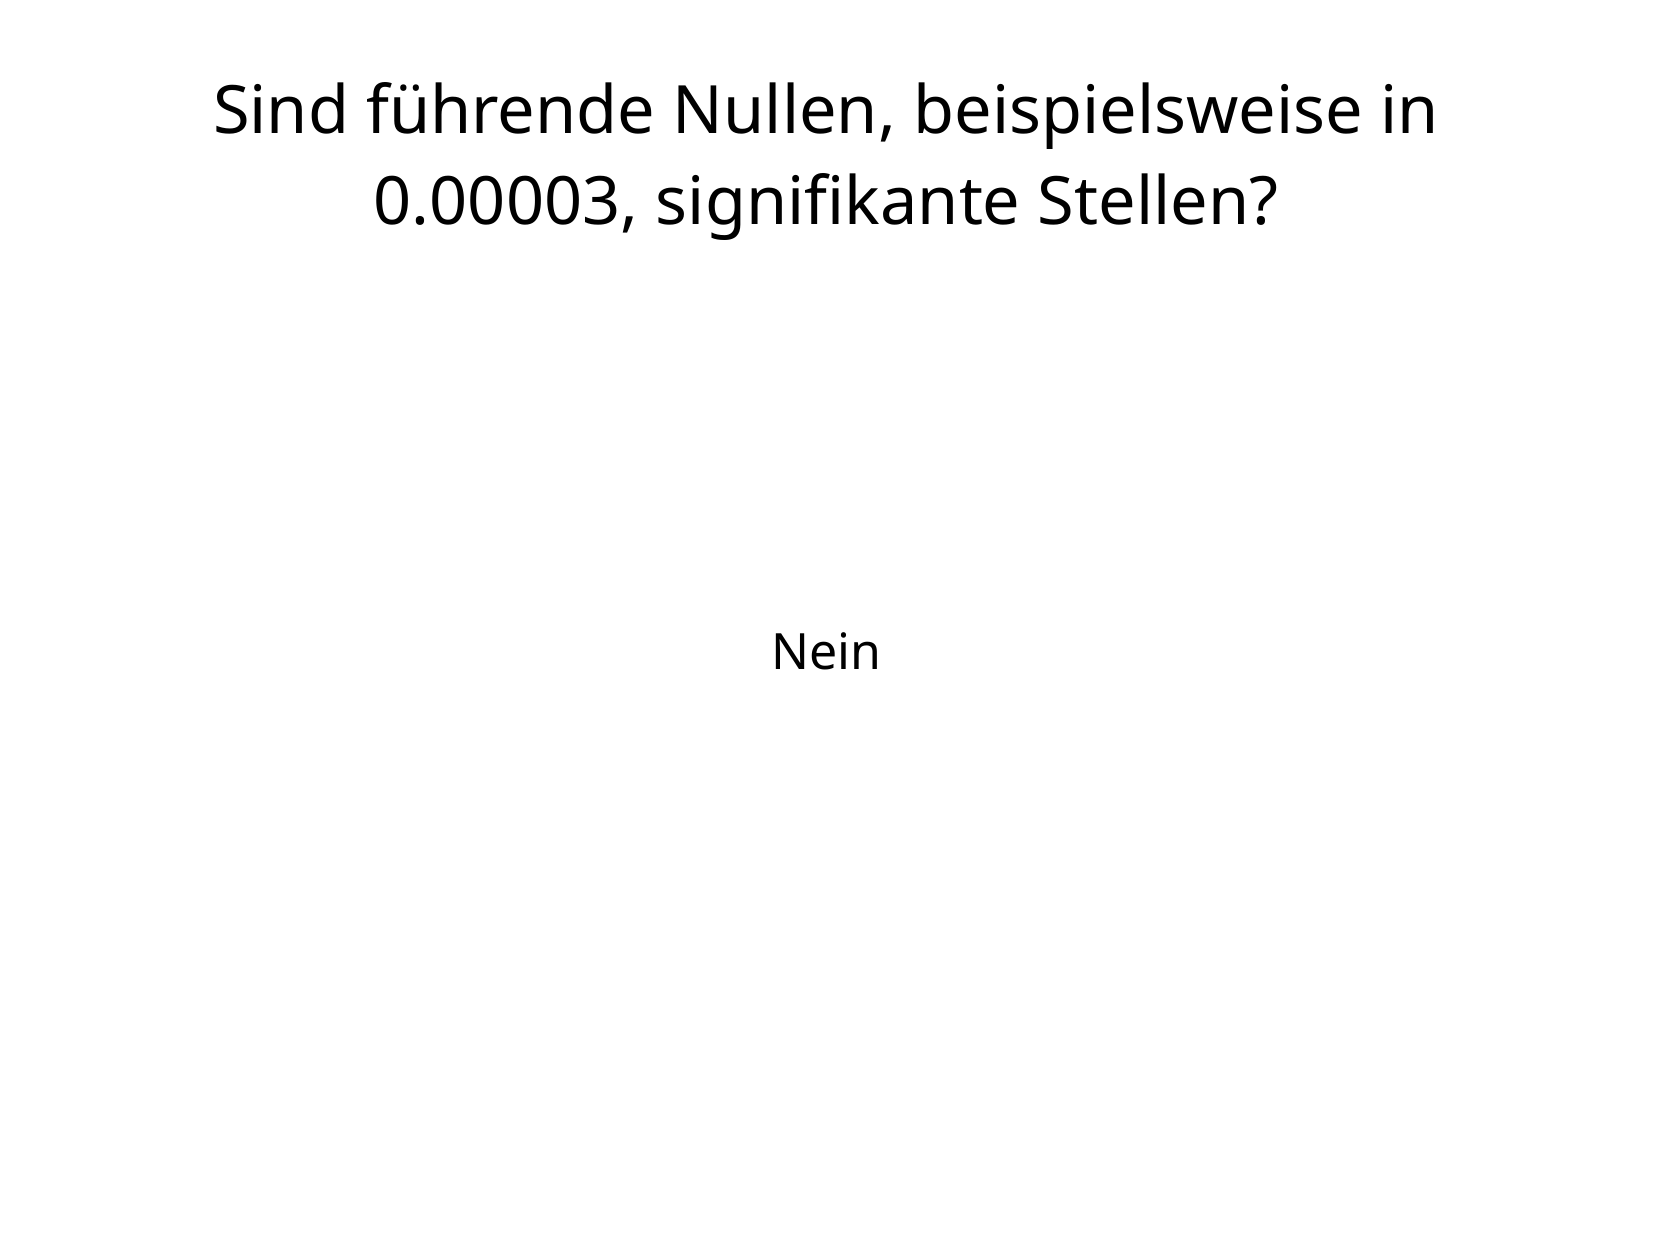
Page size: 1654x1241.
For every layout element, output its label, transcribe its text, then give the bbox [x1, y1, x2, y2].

title Sind führende Nullen, beispielsweise in 0.00003, signifikante Stellen? [82, 49, 1571, 257]
subtitle Nein [82, 290, 1571, 1010]
